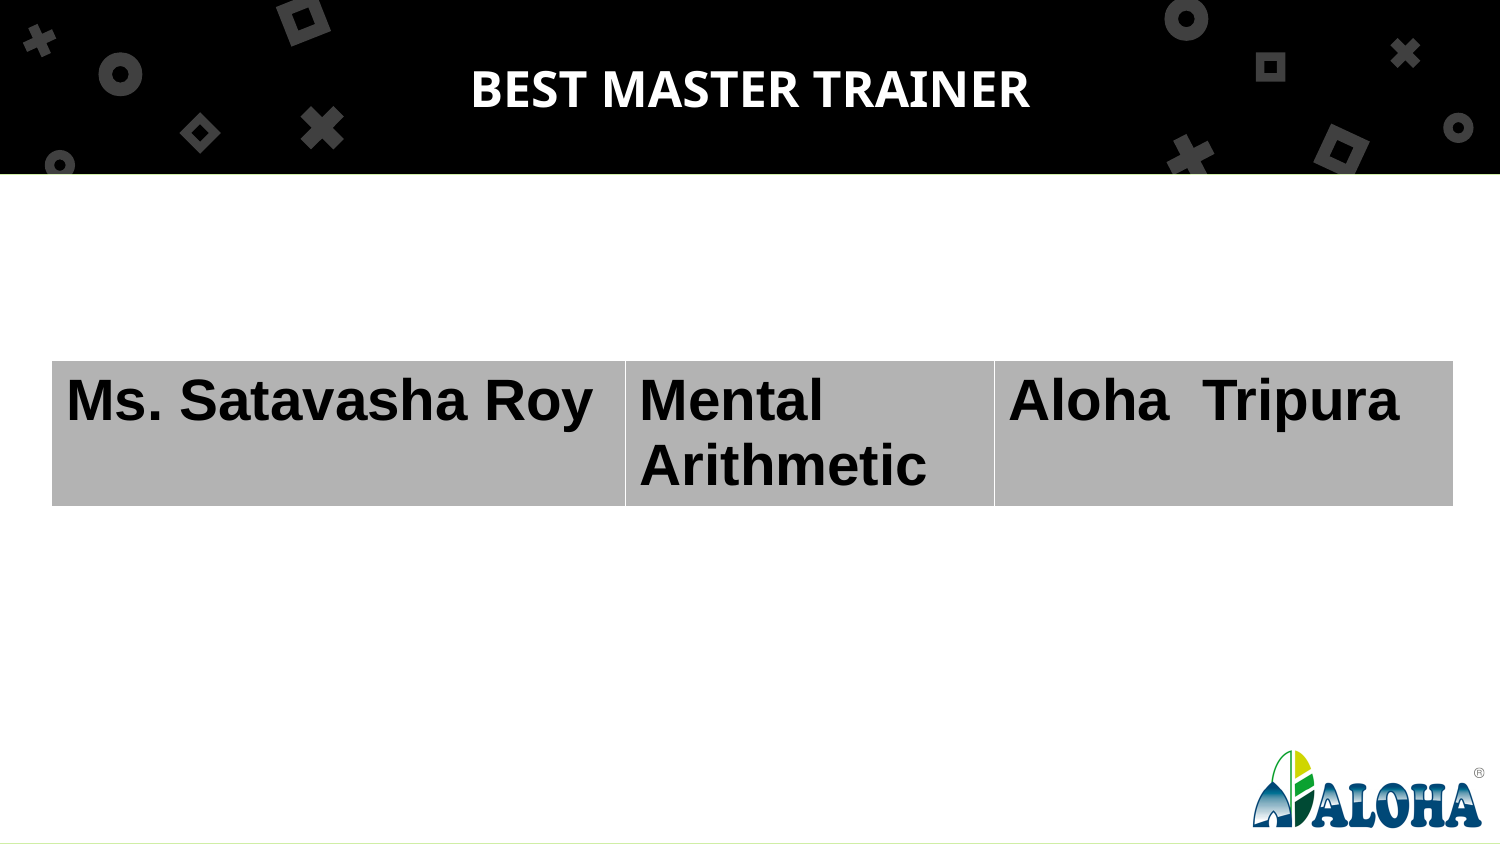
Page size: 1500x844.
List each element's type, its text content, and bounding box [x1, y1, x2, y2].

table_header Aloha Tripura [995, 361, 1453, 506]
table_header Mental Arithmetic [626, 361, 994, 506]
picture [1245, 744, 1489, 836]
text_box BEST MASTER TRAINER [75, 0, 1425, 175]
table_header Ms. Satavasha Roy [52, 361, 625, 506]
